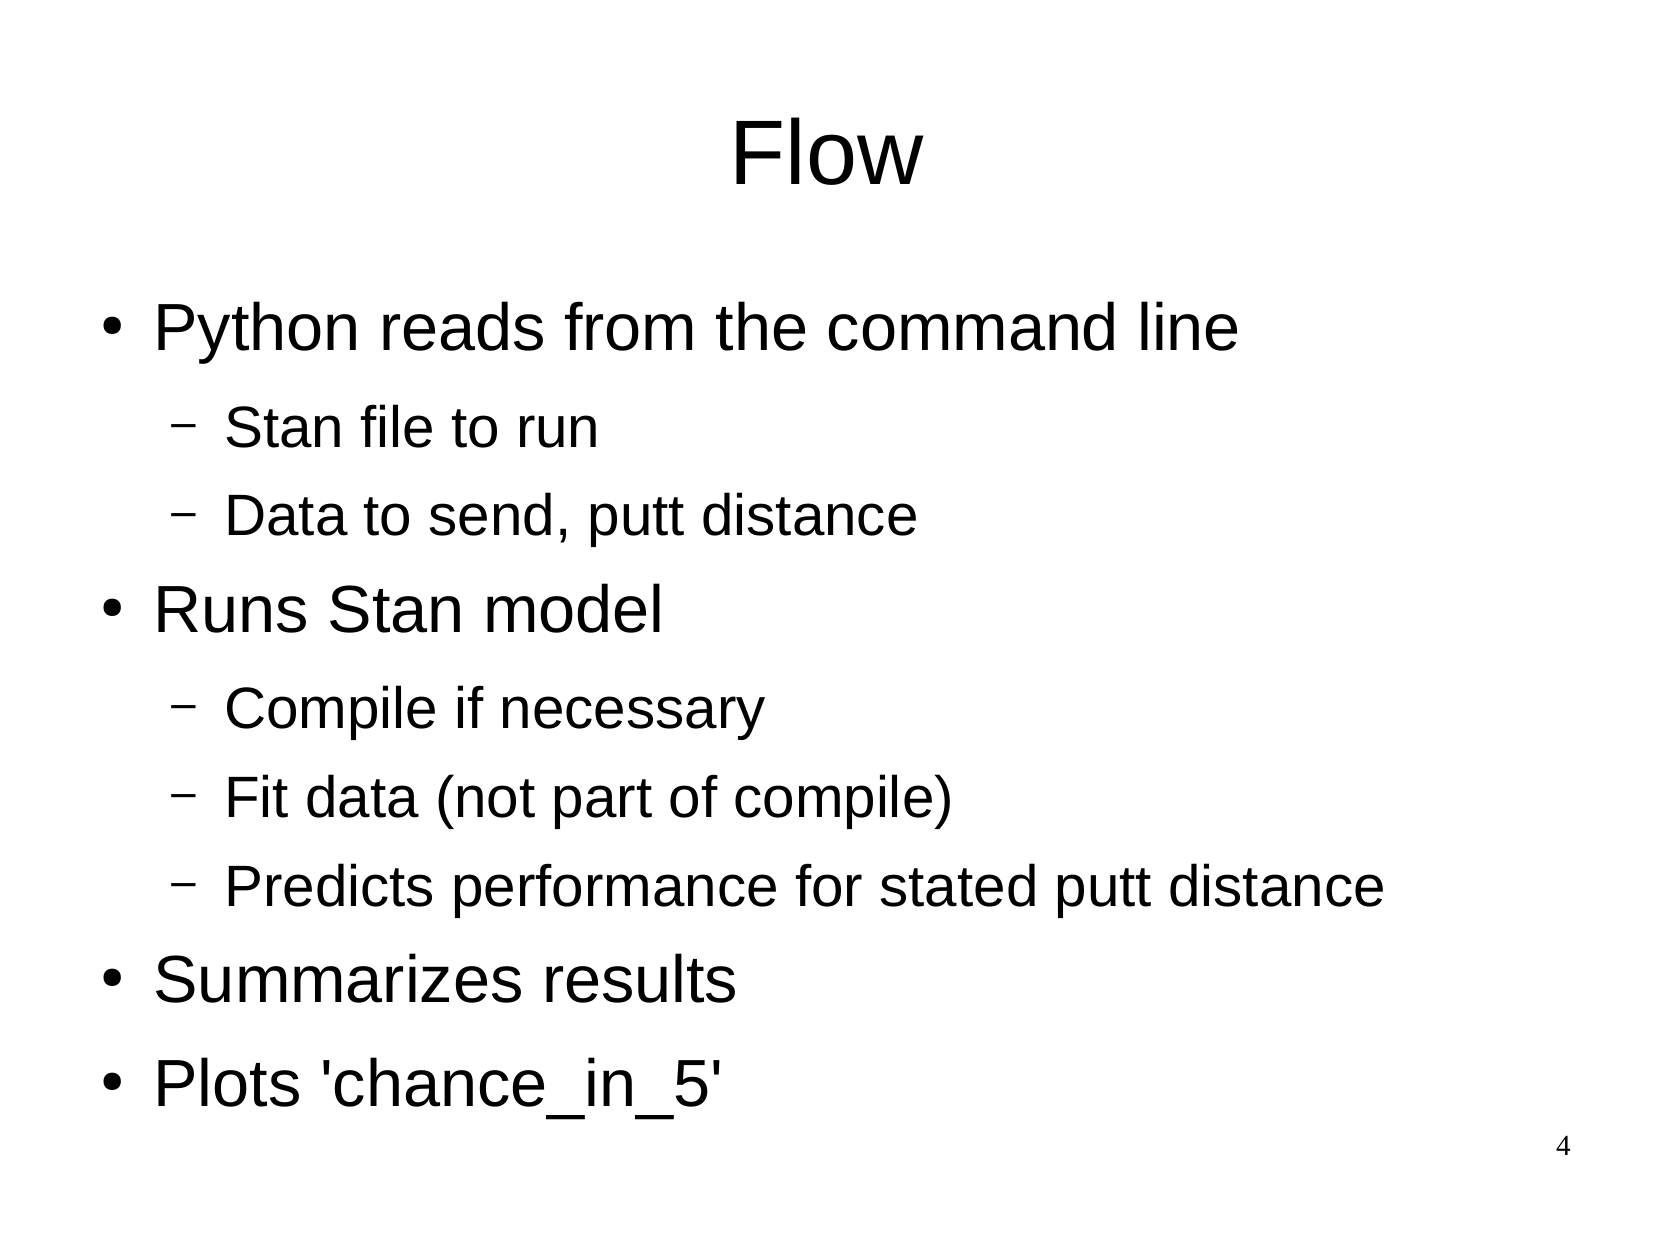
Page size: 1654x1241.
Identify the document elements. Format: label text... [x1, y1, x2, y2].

list Python reads from the command line Stan file to run Data to send, putt distance Runs Stan model Compile if necessary Fit data (not part of compile) Predicts performance for stated putt distance Summarizes results Plots 'chance_in_5' [82, 290, 1571, 1121]
title Flow [82, 49, 1571, 257]
